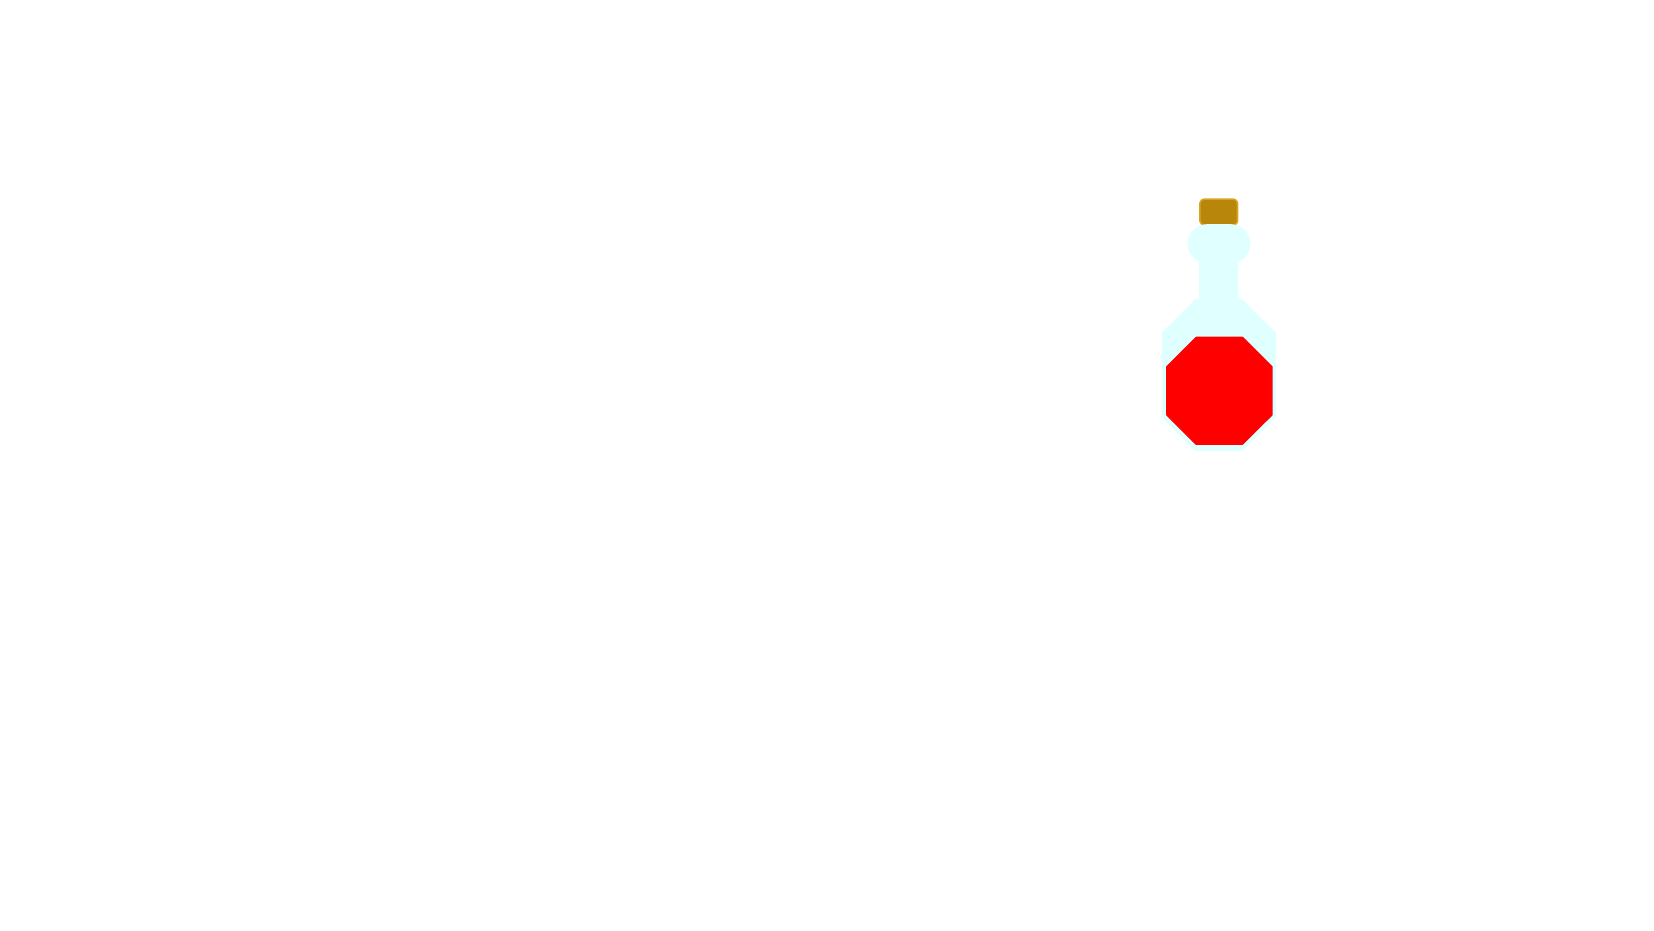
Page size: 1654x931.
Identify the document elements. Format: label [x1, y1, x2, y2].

text_box [1162, 199, 1276, 451]
